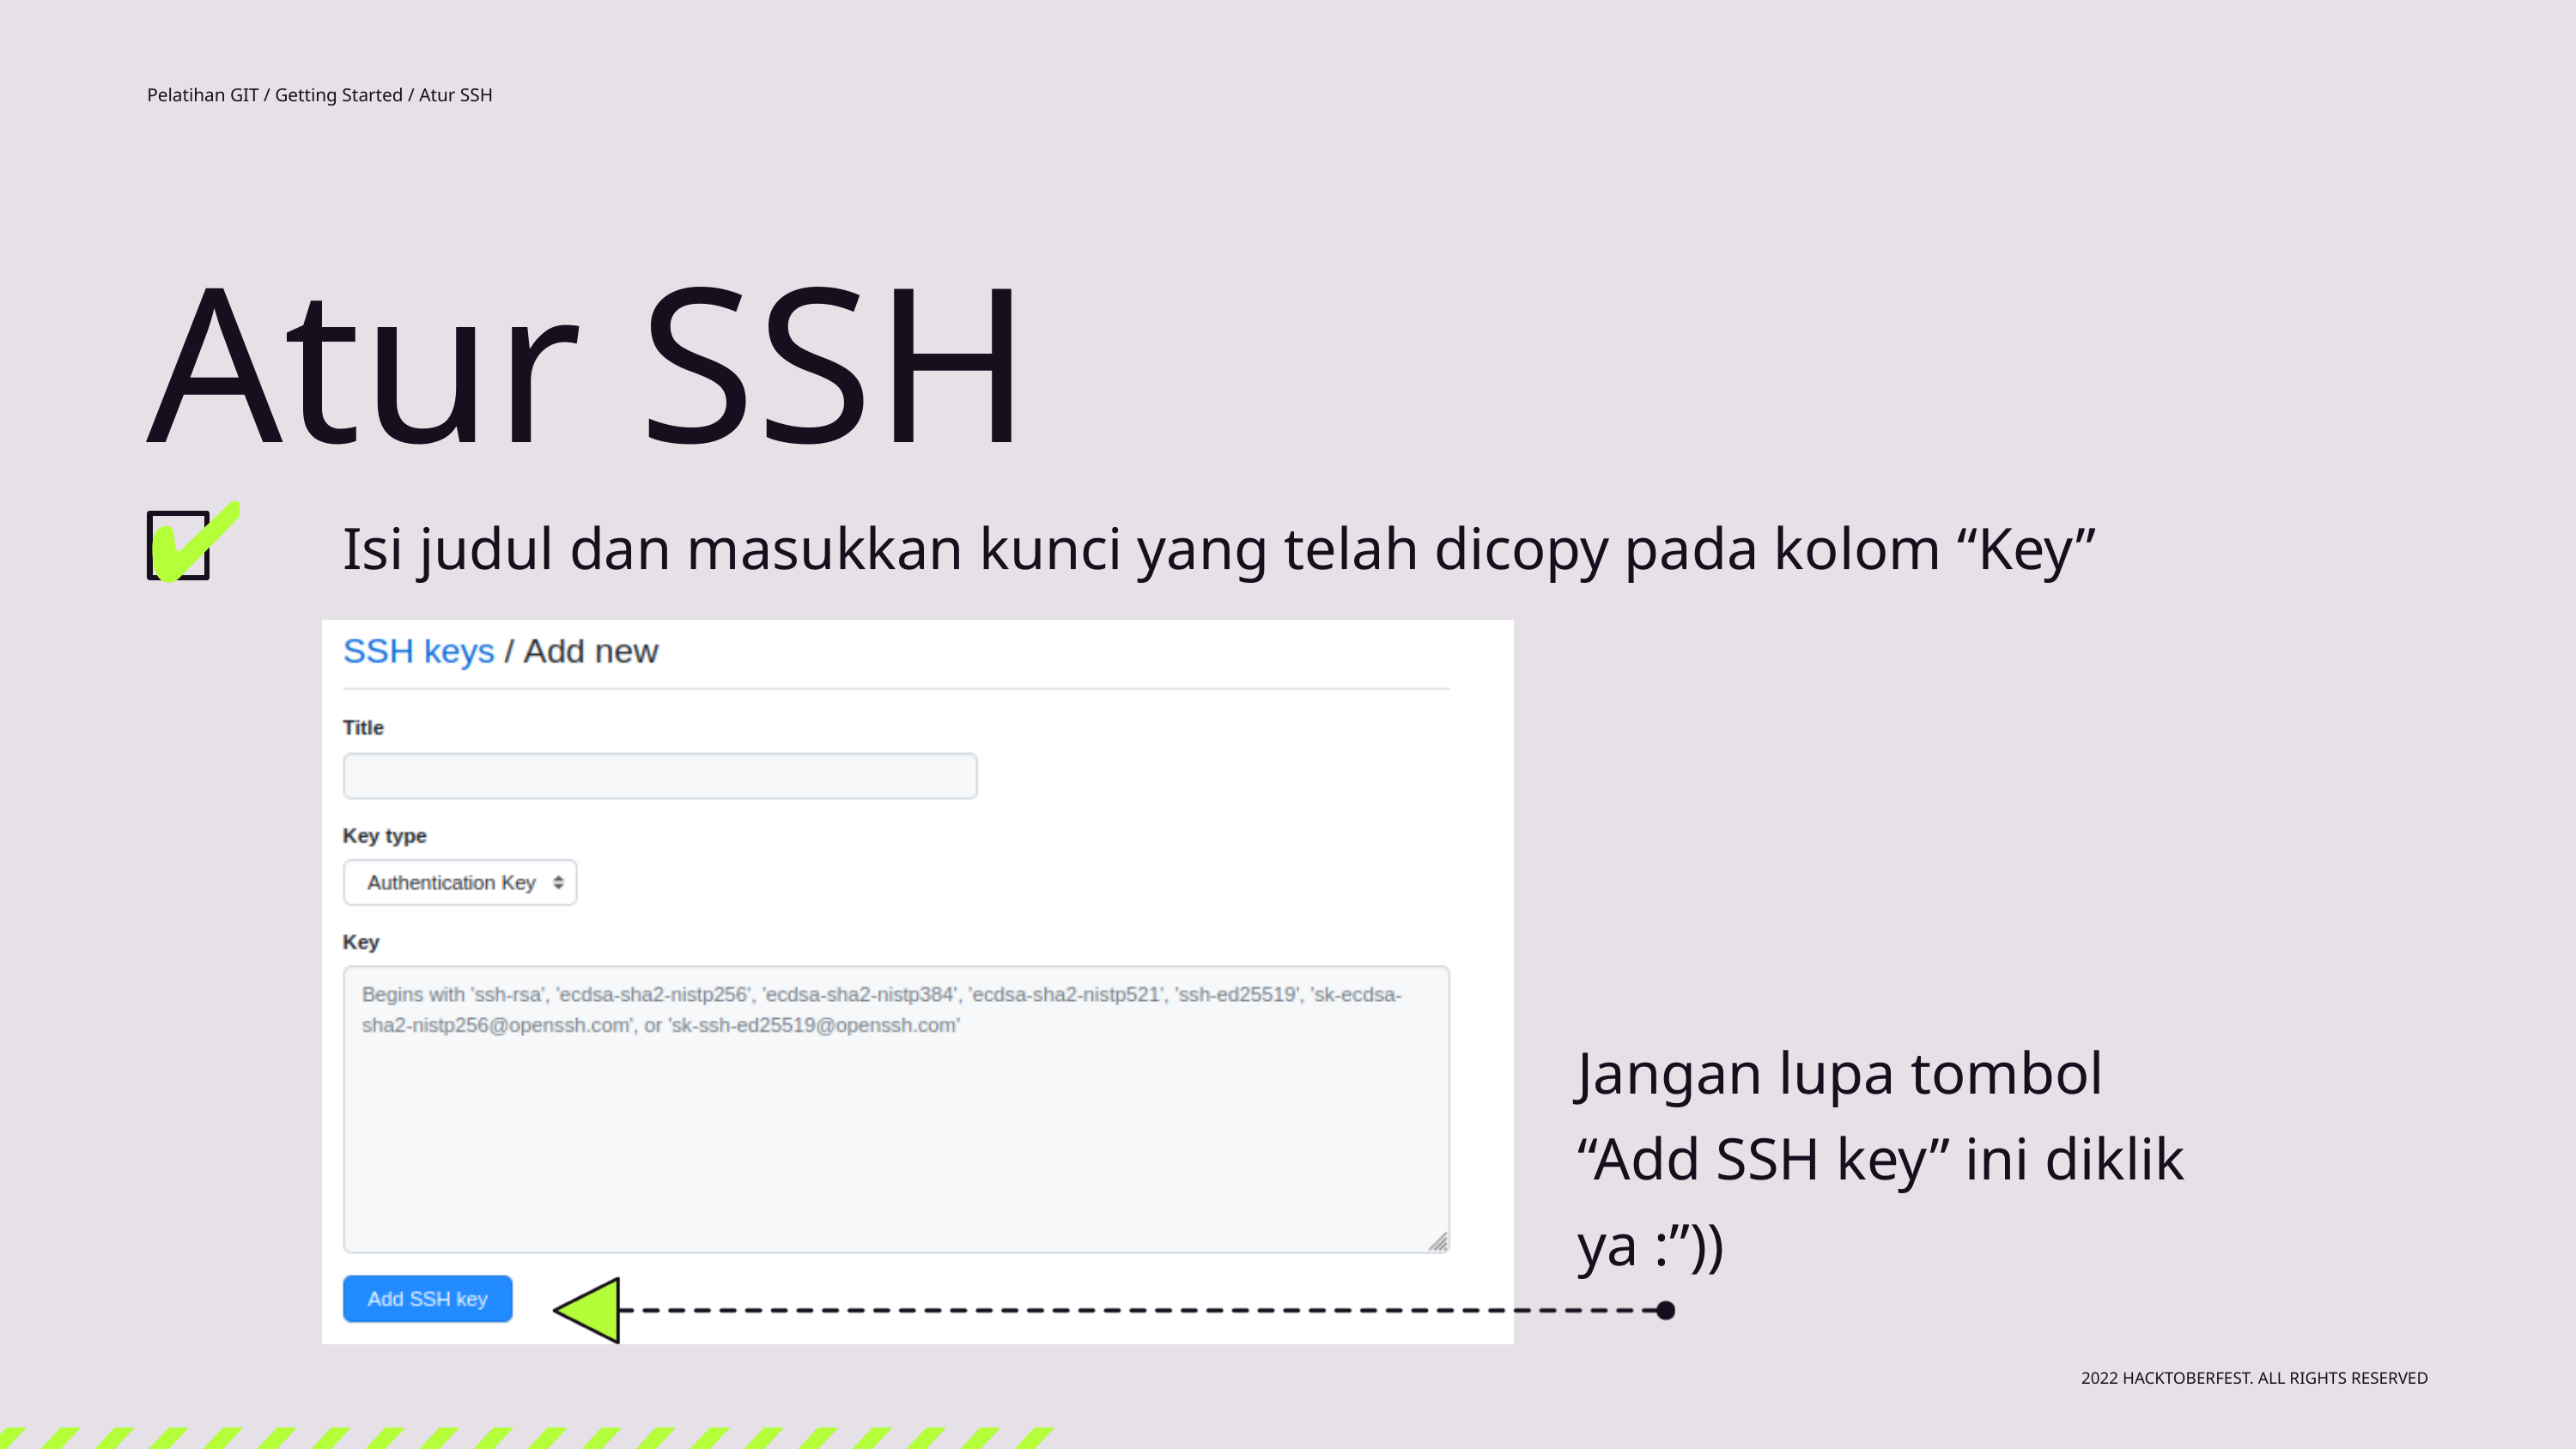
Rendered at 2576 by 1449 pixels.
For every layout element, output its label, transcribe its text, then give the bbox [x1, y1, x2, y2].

picture [322, 620, 1675, 1344]
text_box Atur SSH [133, 206, 1234, 477]
text_box  [149, 477, 215, 609]
picture [0, 1428, 1054, 1449]
text_box 2022 HACKTOBERFEST. ALL RIGHTS RESERVED [1978, 1361, 2429, 1387]
text_box Isi judul dan masukkan kunci yang telah dicopy pada kolom “Key” [343, 494, 2512, 581]
text_box Jangan lupa tombol “Add SSH key” ini diklik ya :”)) [1577, 1019, 2233, 1277]
text_box Pelatihan GIT / Getting Started / Atur SSH [147, 68, 612, 106]
